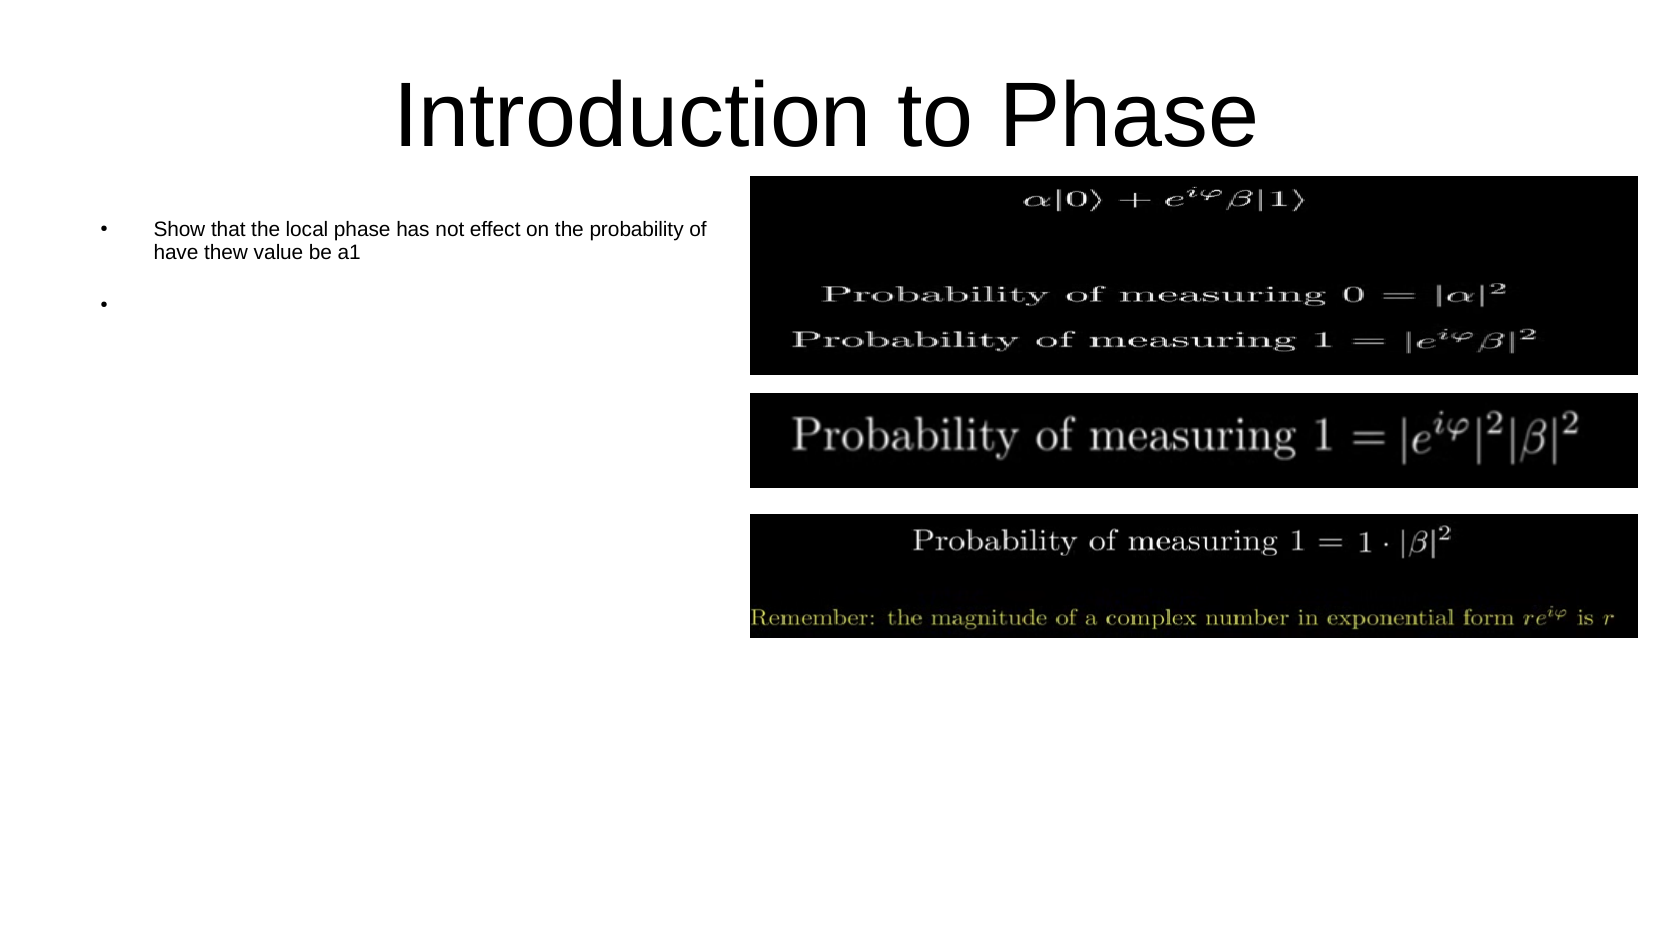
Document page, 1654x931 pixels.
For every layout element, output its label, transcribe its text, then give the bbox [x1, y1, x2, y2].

picture [750, 514, 1638, 638]
list Show that the local phase has not effect on the probability of have thew value be a1 [82, 217, 1571, 758]
title Introduction to Phase [82, 37, 1571, 193]
picture [750, 393, 1638, 488]
picture [750, 176, 1638, 376]
